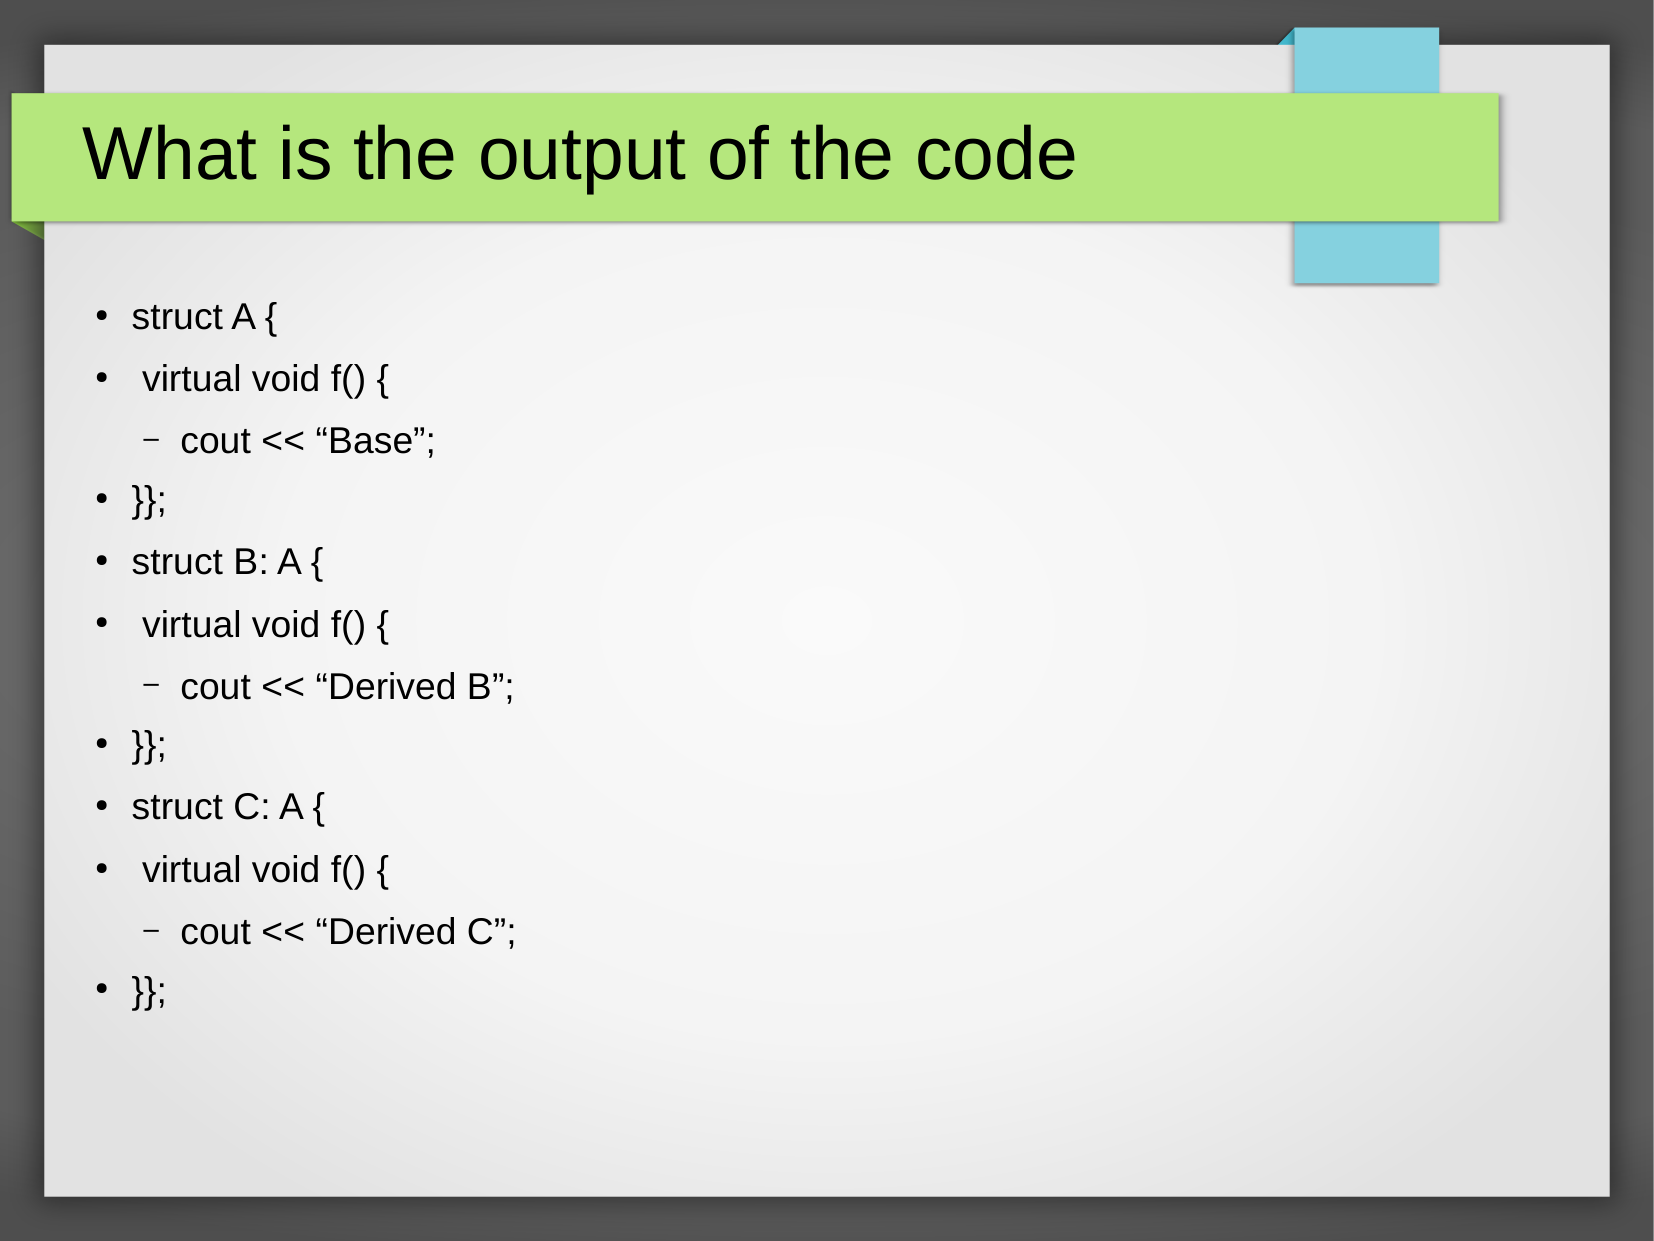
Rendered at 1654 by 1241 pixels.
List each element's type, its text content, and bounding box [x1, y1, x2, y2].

list struct A { virtual void f() { cout << “Base”; }}; struct B: A { virtual void f() { cout << “Derived B”; }}; struct C: A { virtual void f() { cout << “Derived C”; }}; [82, 295, 809, 1015]
title What is the output of the code [82, 94, 1264, 213]
picture [0, 0, 1654, 1241]
